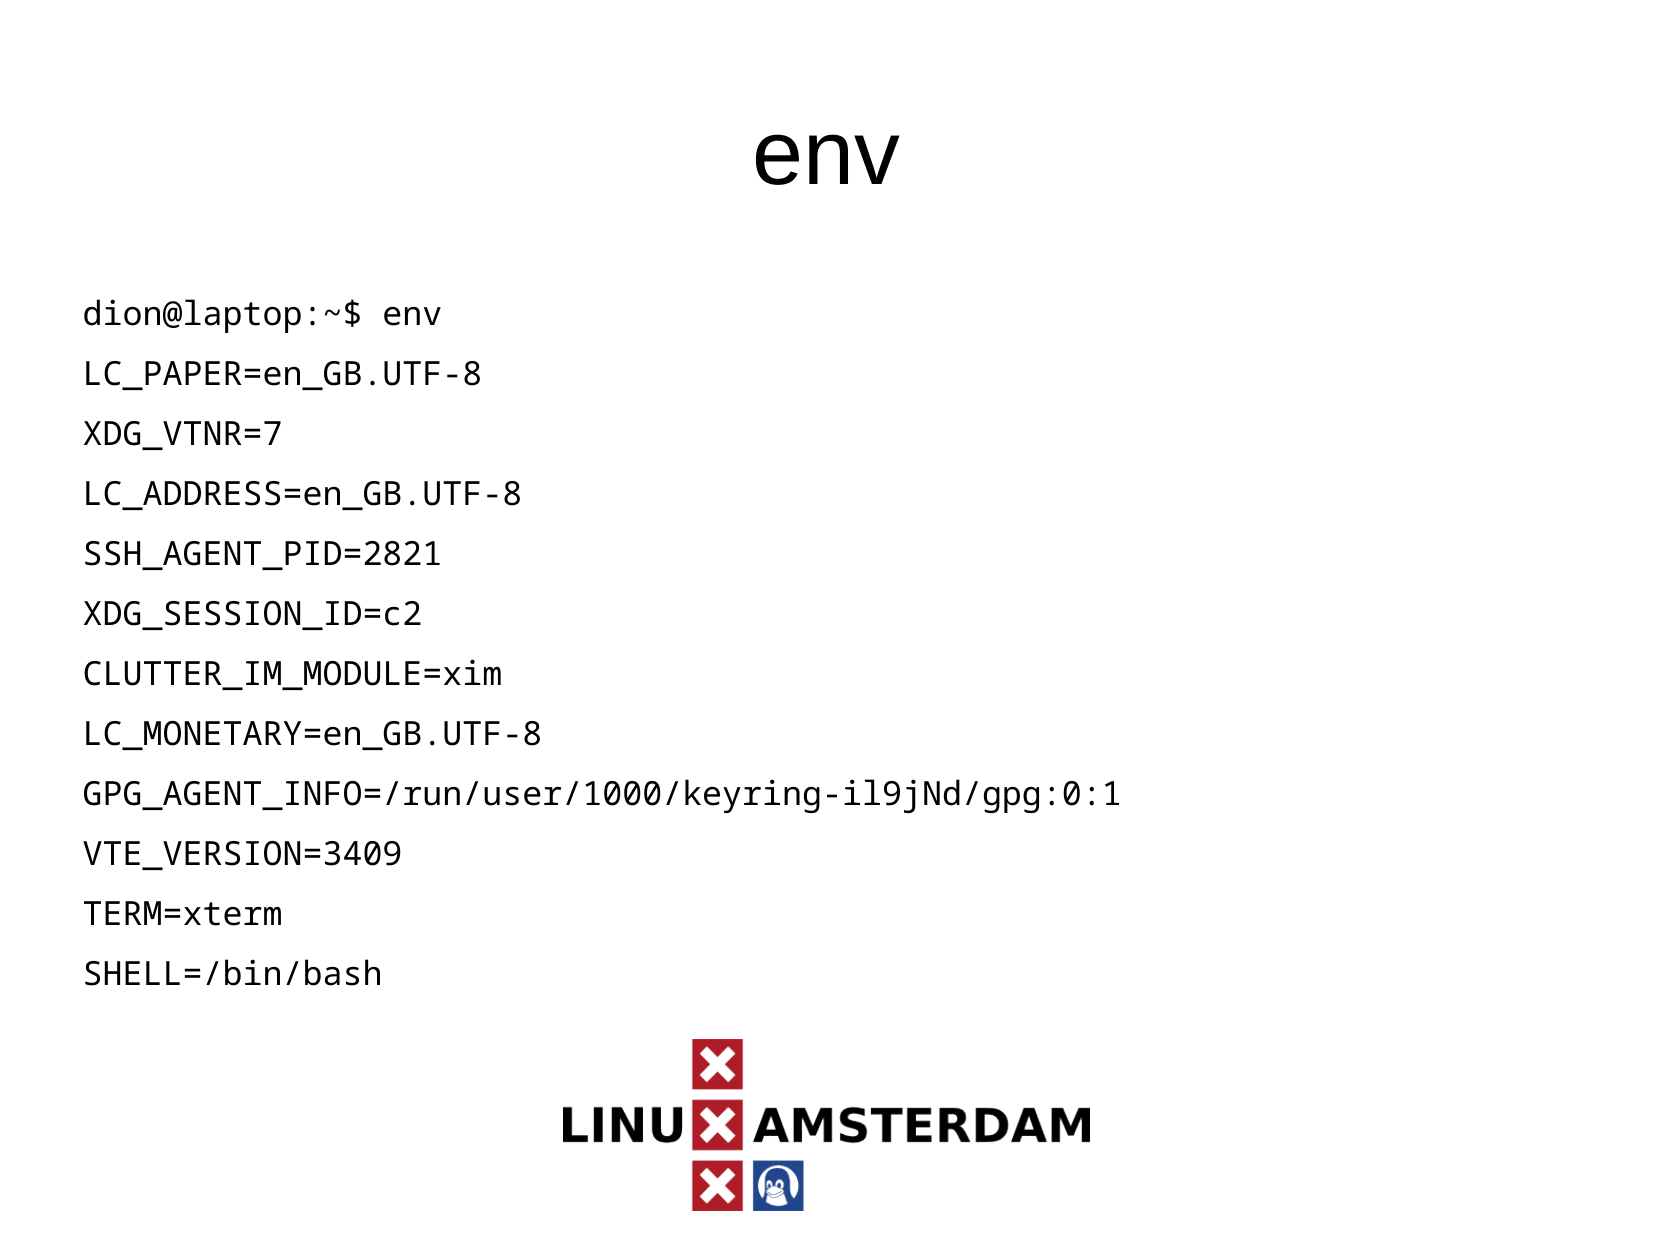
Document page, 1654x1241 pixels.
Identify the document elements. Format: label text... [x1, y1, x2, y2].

picture [563, 1039, 1090, 1211]
title env [82, 49, 1571, 257]
list dion@laptop:~$ env LC_PAPER=en_GB.UTF-8 XDG_VTNR=7 LC_ADDRESS=en_GB.UTF-8 SSH_AGENT_PID=2821 XDG_SESSION_ID=c2 CLUTTER_IM_MODULE=xim LC_MONETARY=en_GB.UTF-8 GPG_AGENT_INFO=/run/user/1000/keyring-il9jNd/gpg:0:1 VTE_VERSION=3409 TERM=xterm SHELL=/bin/bash [82, 290, 1571, 1010]
